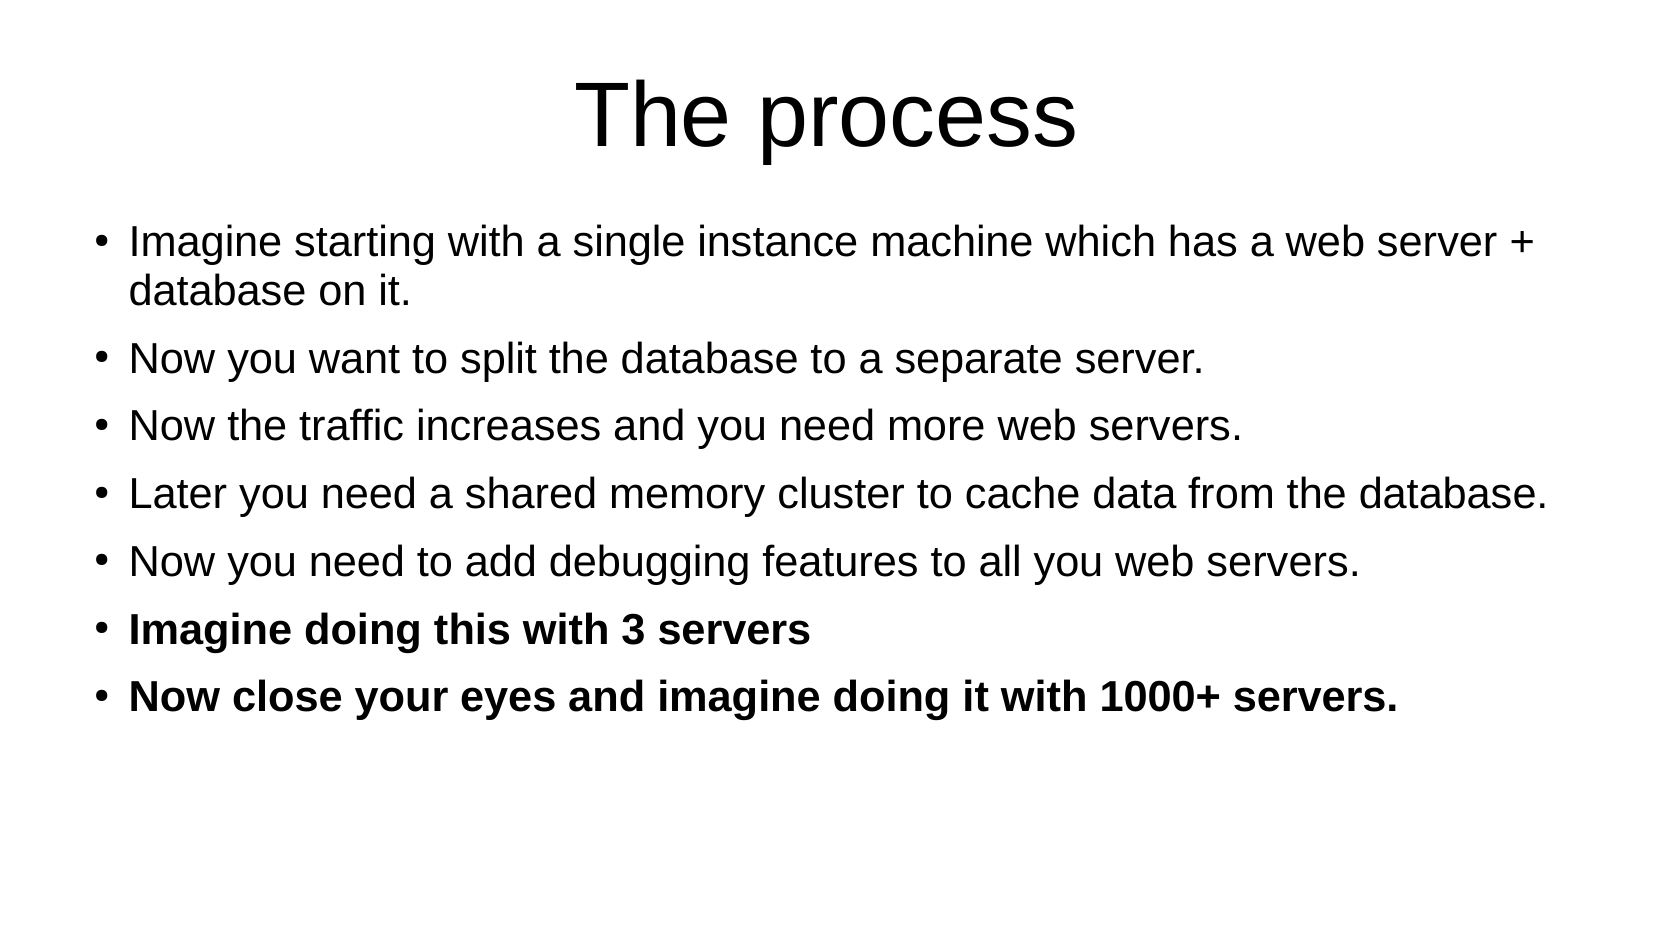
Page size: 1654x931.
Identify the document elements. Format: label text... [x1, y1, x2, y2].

title The process [82, 37, 1571, 193]
list Imagine starting with a single instance machine which has a web server + database on it. Now you want to split the database to a separate server. Now the traffic increases and you need more web servers. Later you need a shared memory cluster to cache data from the database. Now you need to add debugging features to all you web servers. Imagine doing this with 3 servers Now close your eyes and imagine doing it with 1000+ servers. [82, 217, 1571, 758]
